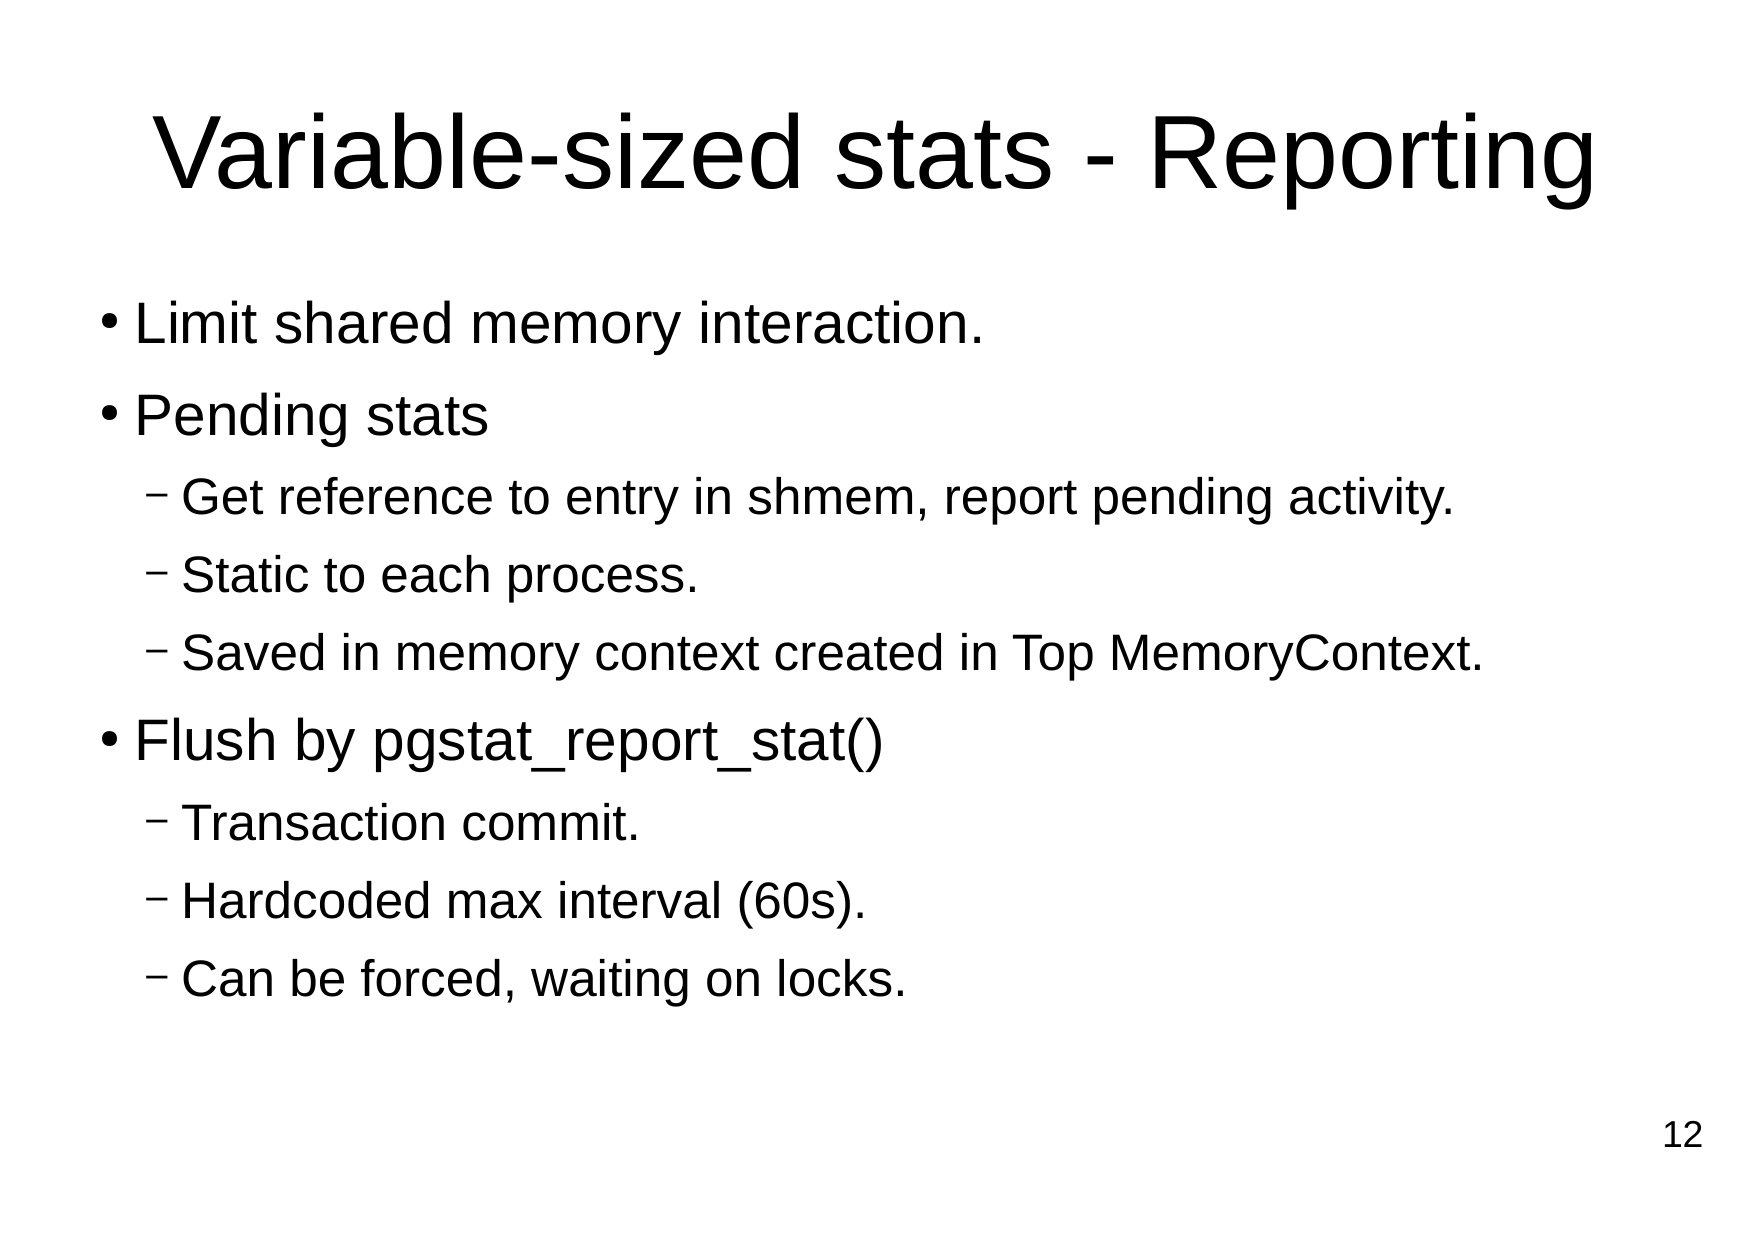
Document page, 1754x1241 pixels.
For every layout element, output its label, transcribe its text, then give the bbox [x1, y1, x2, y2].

title Variable-sized stats - Reporting [87, 49, 1667, 257]
list Limit shared memory interaction. Pending stats Get reference to entry in shmem, report pending activity. Static to each process. Saved in memory context created in Top MemoryContext. Flush by pgstat_report_stat() Transaction commit. Hardcoded max interval (60s). Can be forced, waiting on locks. [87, 290, 1667, 1010]
text_box <number> [1447, 1106, 1719, 1201]
